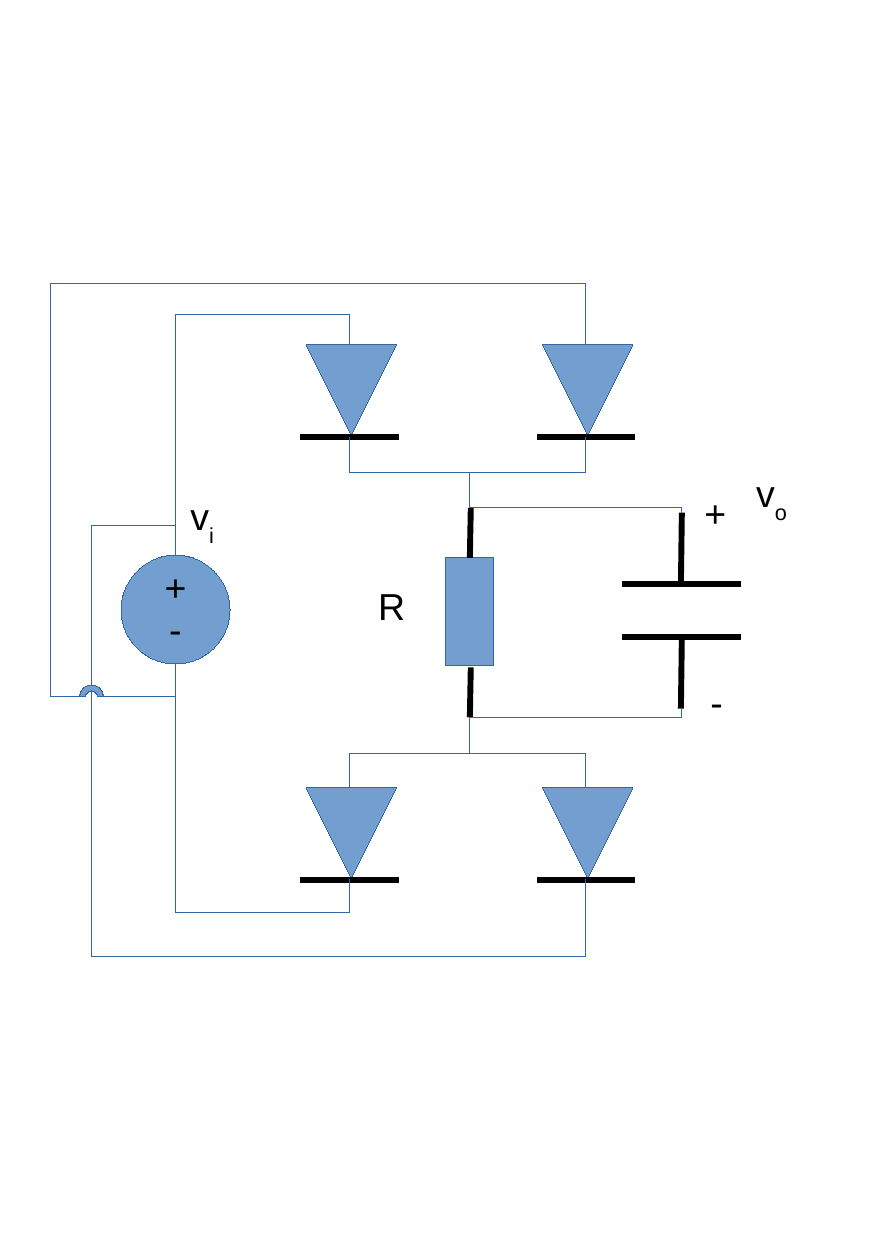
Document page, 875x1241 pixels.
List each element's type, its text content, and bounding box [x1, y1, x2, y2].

text_box vo [741, 466, 824, 674]
text_box [306, 787, 397, 877]
text_box [542, 787, 633, 877]
text_box + - [121, 555, 216, 664]
text_box [542, 344, 633, 434]
text_box [79, 685, 104, 697]
text_box [306, 344, 397, 434]
text_box R [363, 578, 446, 636]
text_box [445, 557, 494, 666]
text_box vi [175, 489, 259, 646]
text_box - [695, 675, 738, 733]
text_box + [689, 486, 741, 544]
